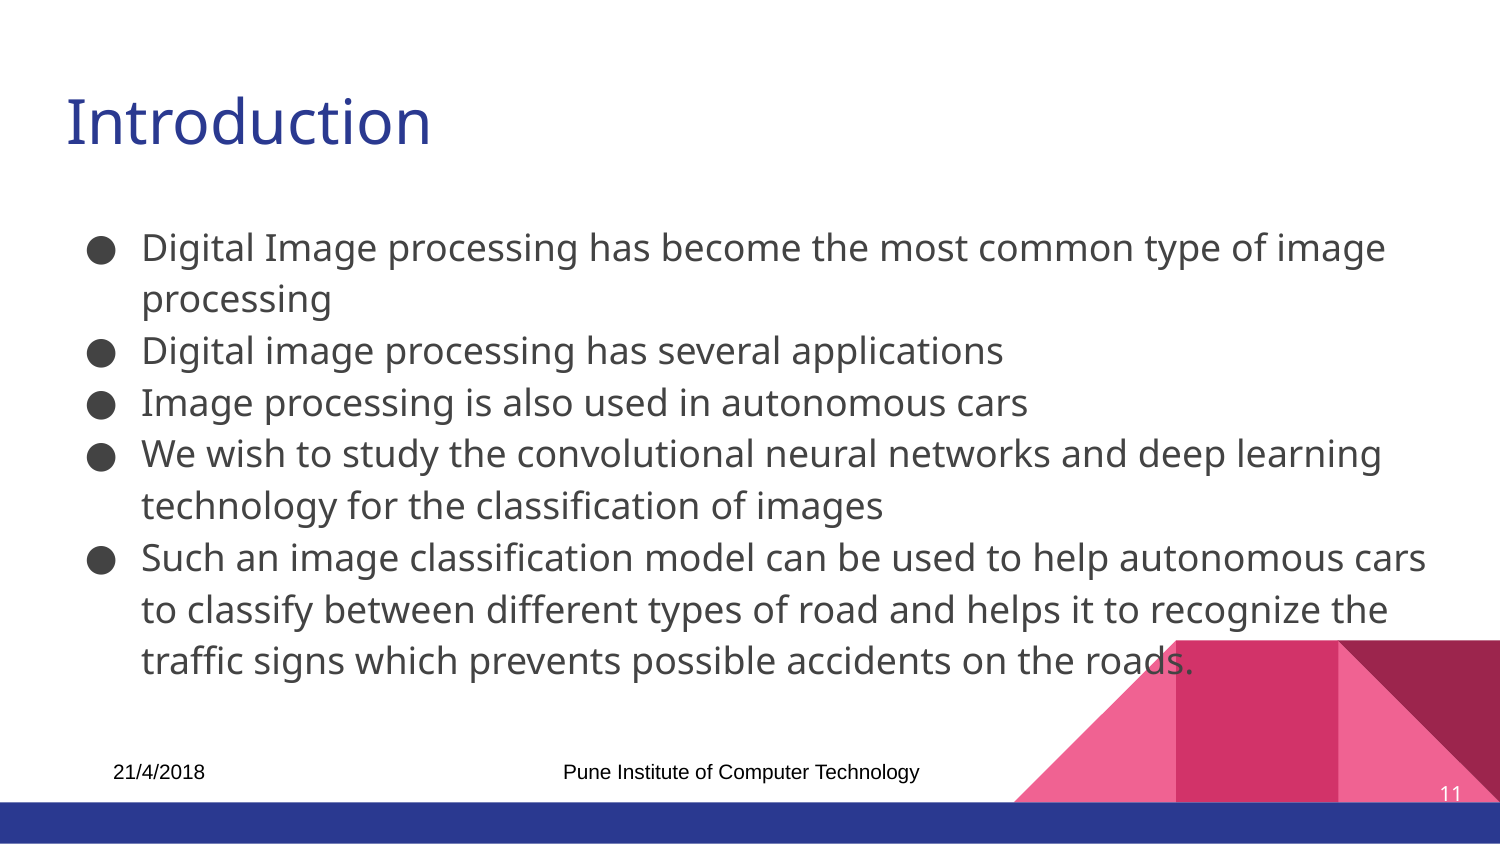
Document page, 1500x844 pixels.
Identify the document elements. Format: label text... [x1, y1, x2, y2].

list Digital Image processing has become the most common type of image processing Digital image processing has several applications Image processing is also used in autonomous cars We wish to study the convolutional neural networks and deep learning technology for the classification of images Such an image classification model can be used to help autonomous cars to classify between different types of road and helps it to recognize the traffic signs which prevents possible accidents on the roads. [51, 201, 1449, 750]
title Introduction [51, 67, 1449, 167]
slide_number <number> [1387, 762, 1478, 828]
